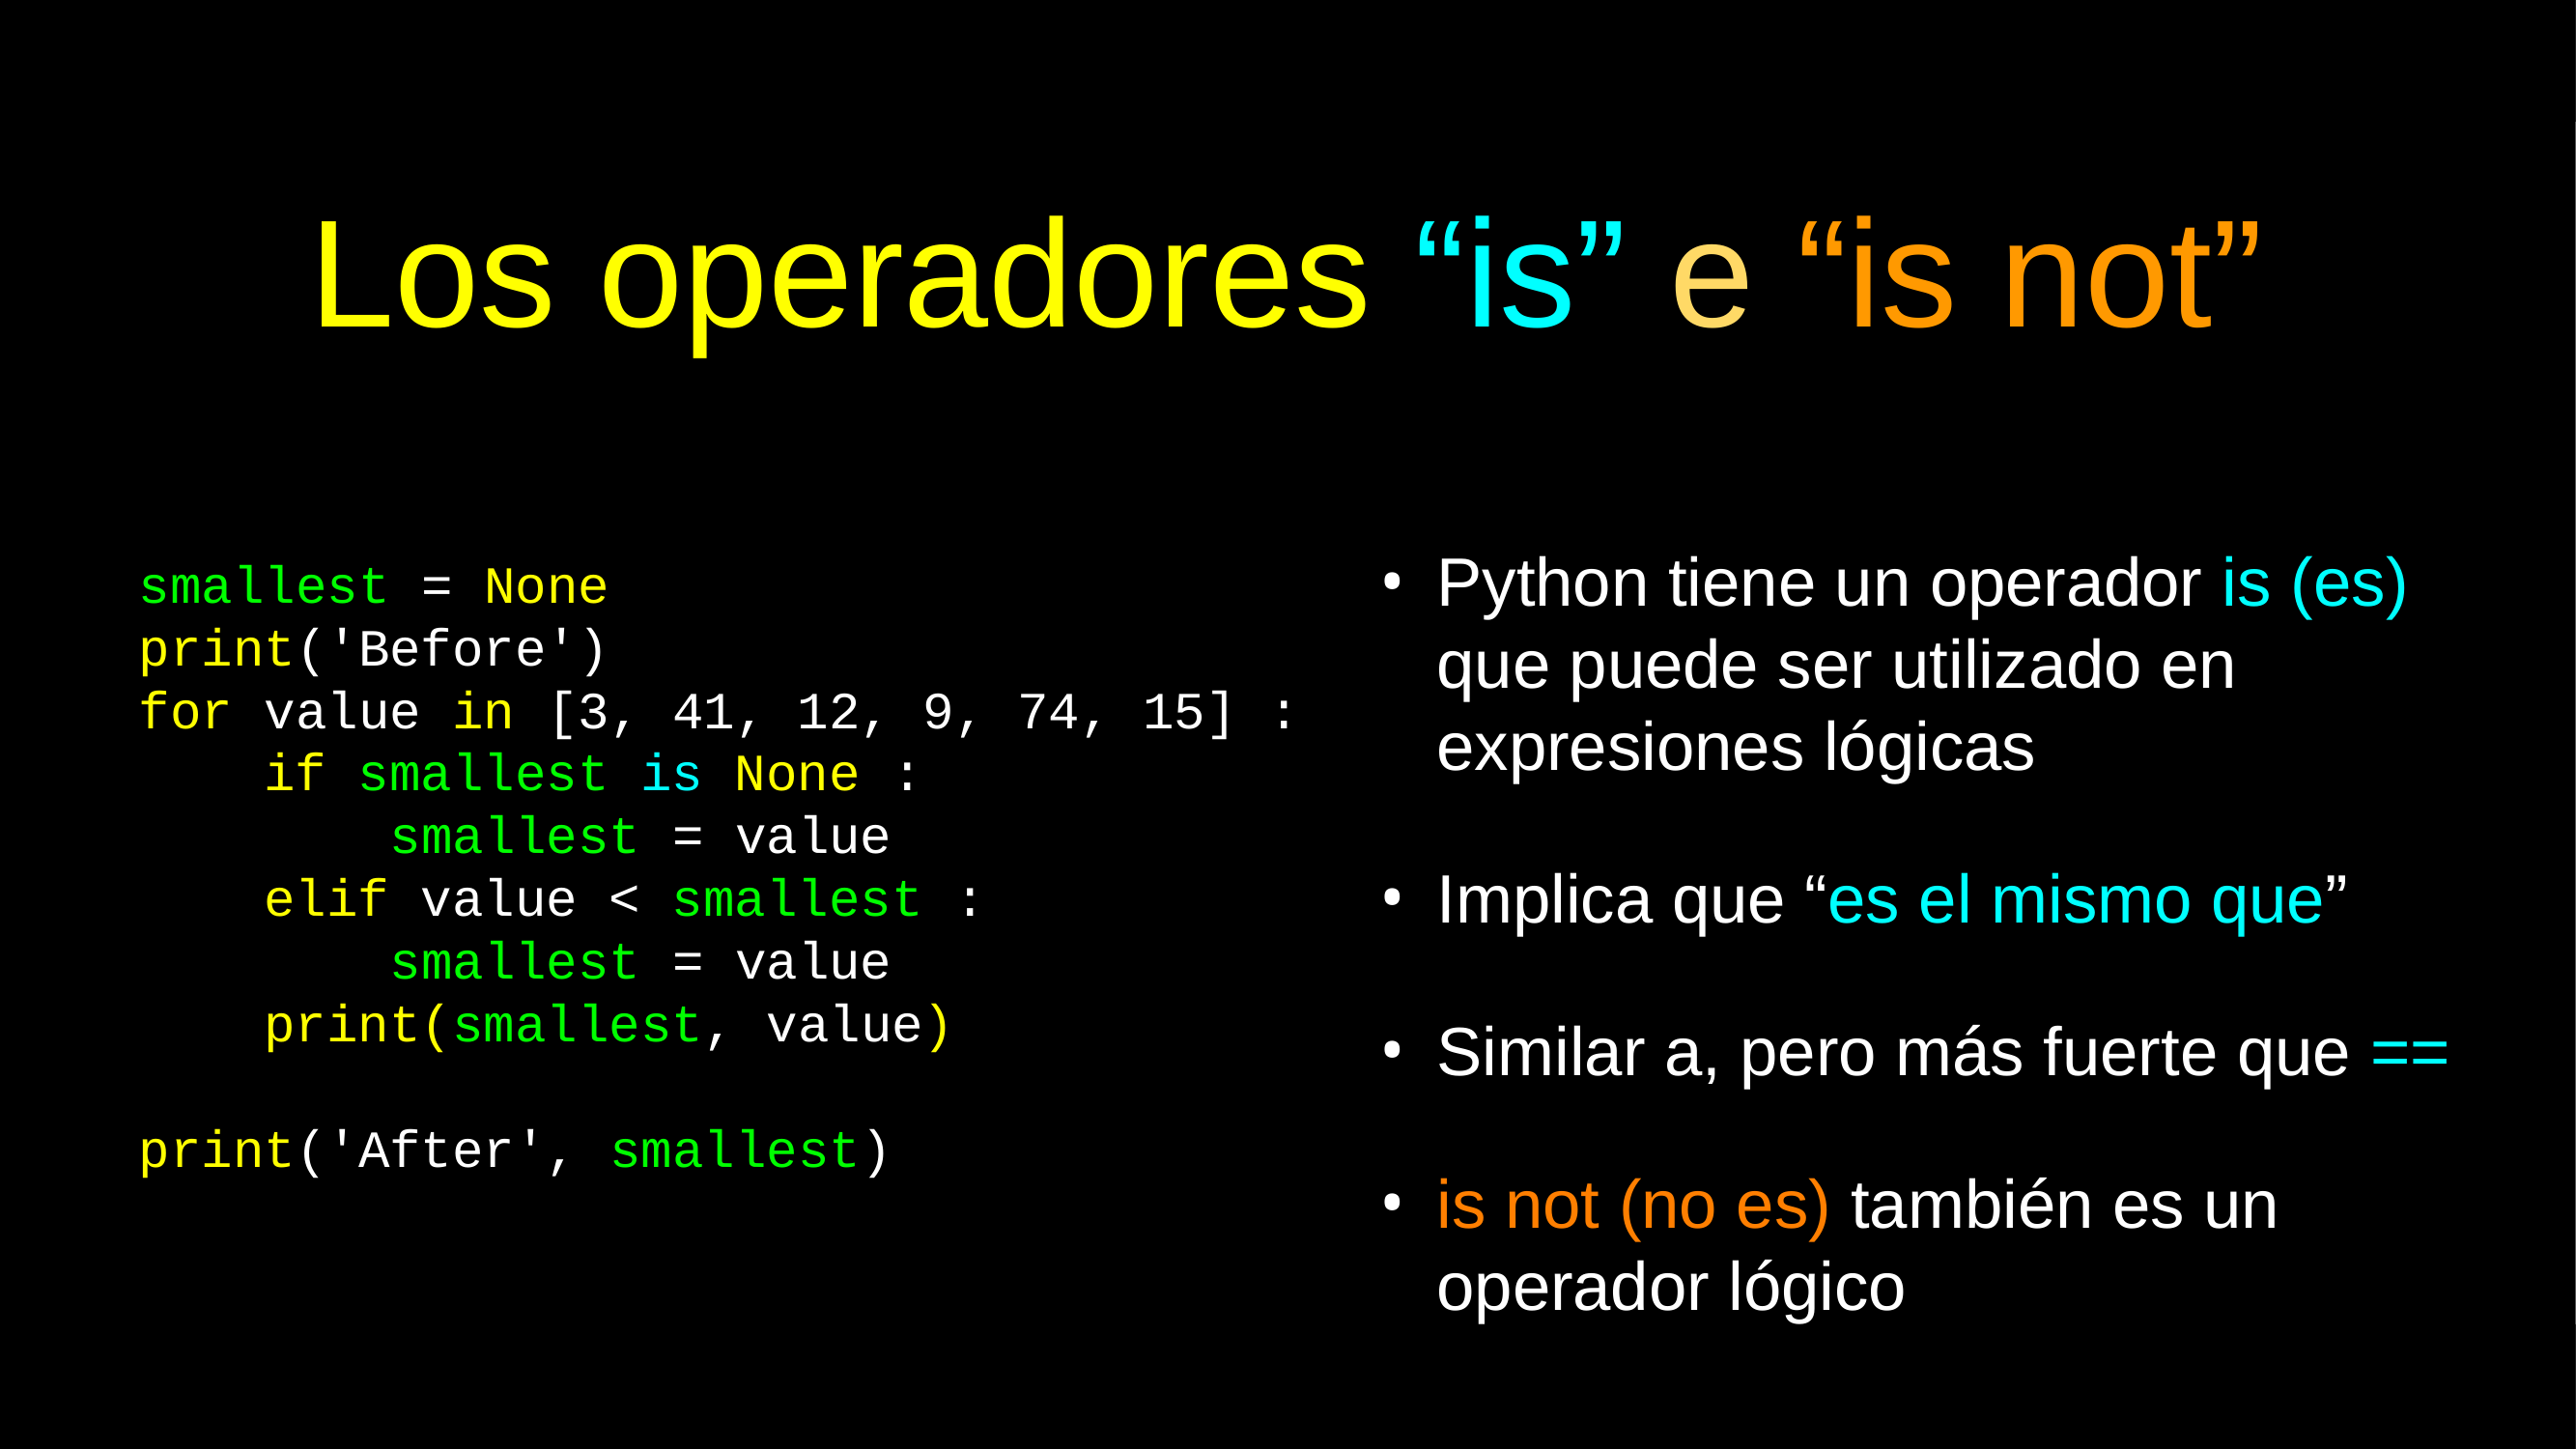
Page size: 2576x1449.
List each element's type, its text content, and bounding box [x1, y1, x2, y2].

list Python tiene un operador is (es) que puede ser utilizado en expresiones lógicas Implica que “es el mismo que” Similar a, pero más fuerte que == is not (no es) también es un operador lógico [1312, 479, 2523, 1383]
text_box smallest = None print('Before') for value in [3, 41, 12, 9, 74, 15] : if smallest is None : smallest = value elif value < smallest : smallest = value print(smallest, value) print('After', smallest) [138, 469, 1366, 1260]
title Los operadores “is” e “is not” [183, 129, 2391, 403]
